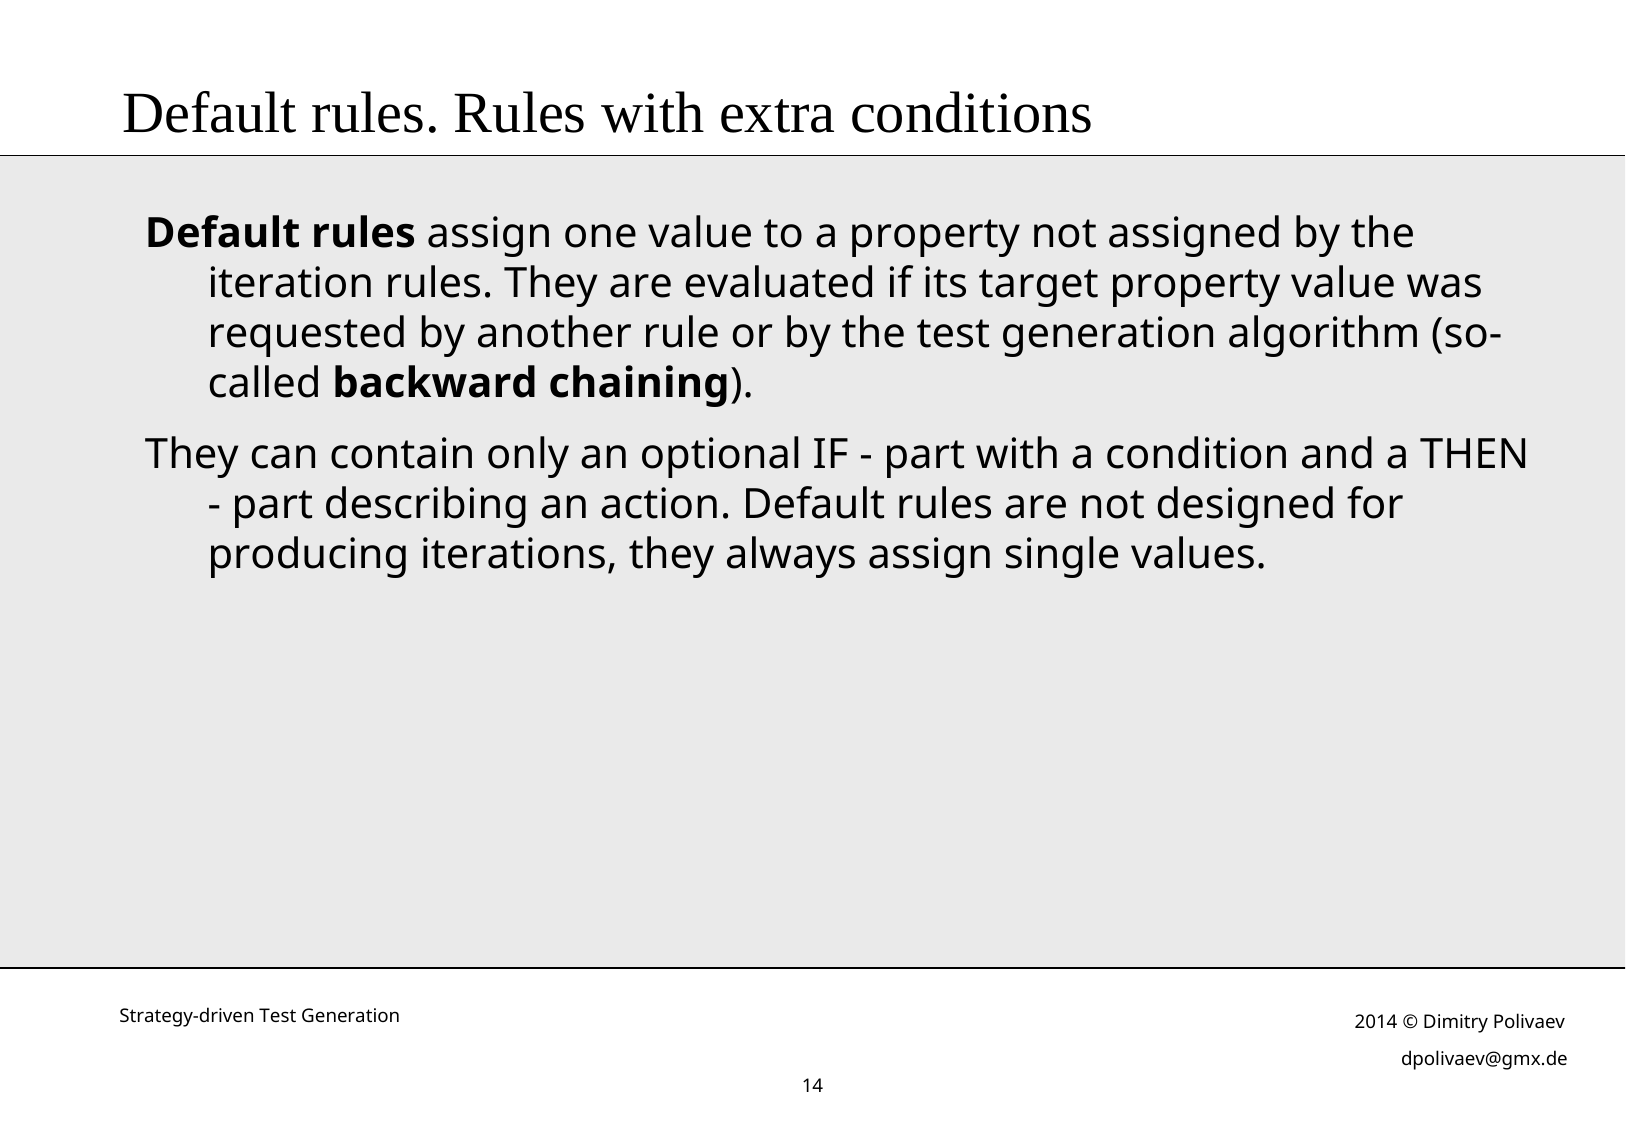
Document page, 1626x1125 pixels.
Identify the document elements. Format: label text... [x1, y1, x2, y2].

title Default rules. Rules with extra conditions [122, 70, 1501, 145]
list Default rules assign one value to a property not assigned by the iteration rules. They are evaluated if its target property value was requested by another rule or by the test generation algorithm (so-called backward chaining). They can contain only an optional IF - part with a condition and a THEN - part describing an action. Default rules are not designed for producing iterations, they always assign single values. [145, 205, 1541, 827]
